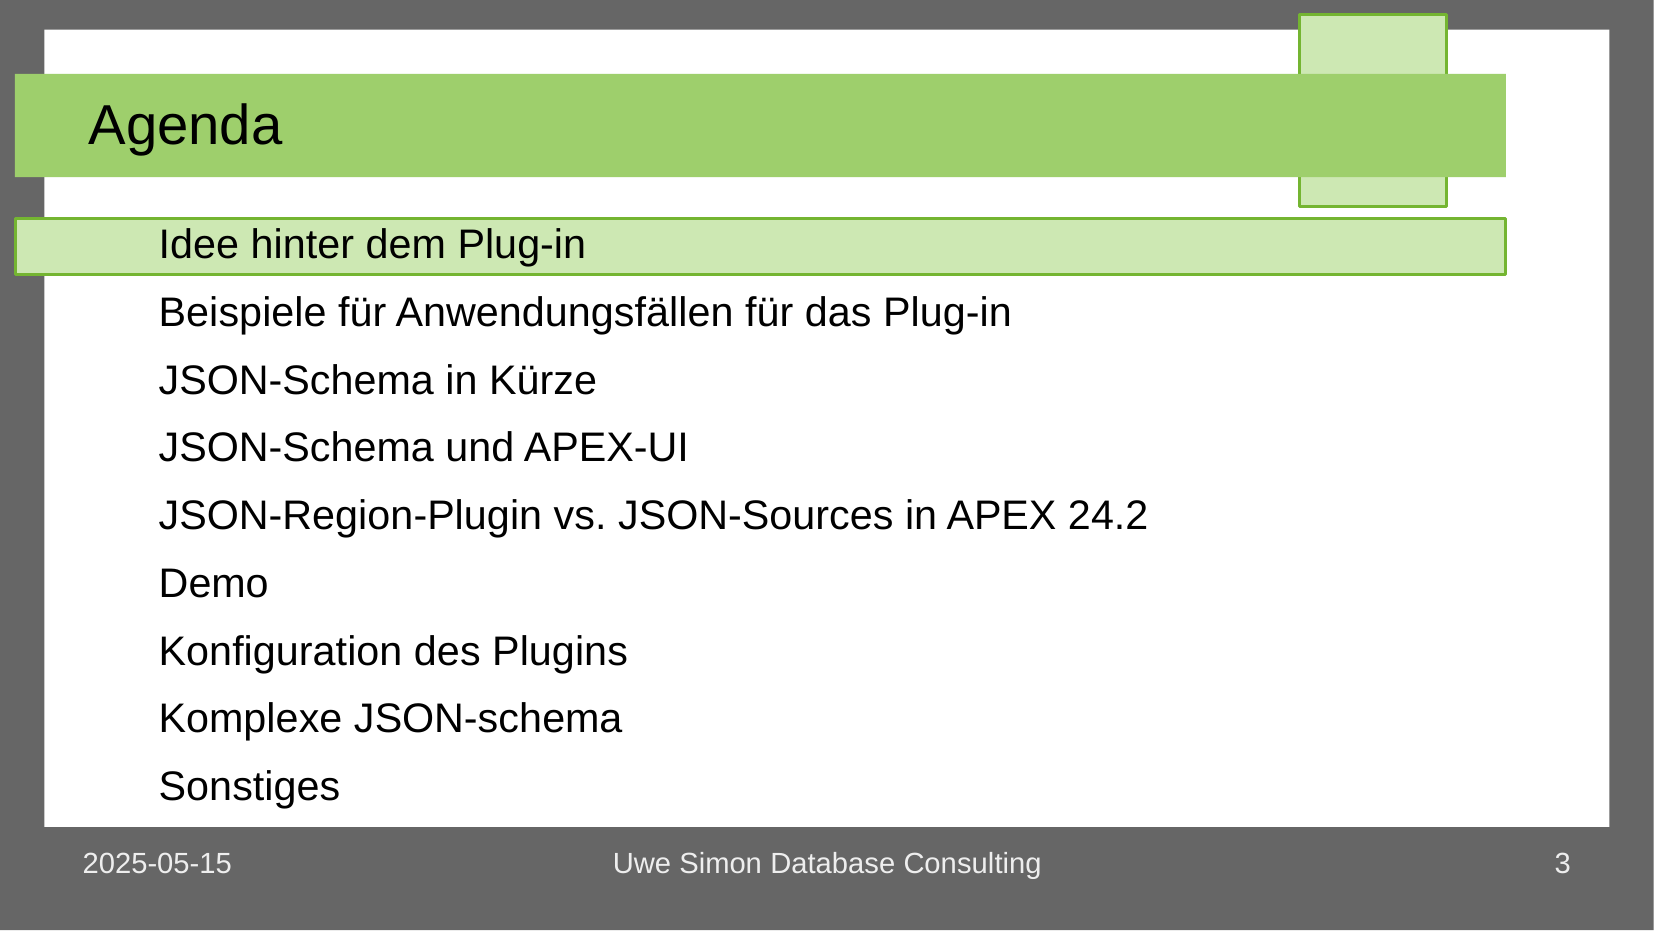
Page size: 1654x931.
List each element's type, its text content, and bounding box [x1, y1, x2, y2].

list Idee hinter dem Plug-in Beispiele für Anwendungsfällen für das Plug-in JSON-Schema in Kürze JSON-Schema und APEX-UI JSON-Region-Plugin vs. JSON-Sources in APEX 24.2 Demo Konfiguration des Plugins Komplexe JSON-schema Sonstiges [88, 221, 1565, 813]
title Agenda [88, 73, 1506, 178]
text_box [15, 218, 1506, 275]
